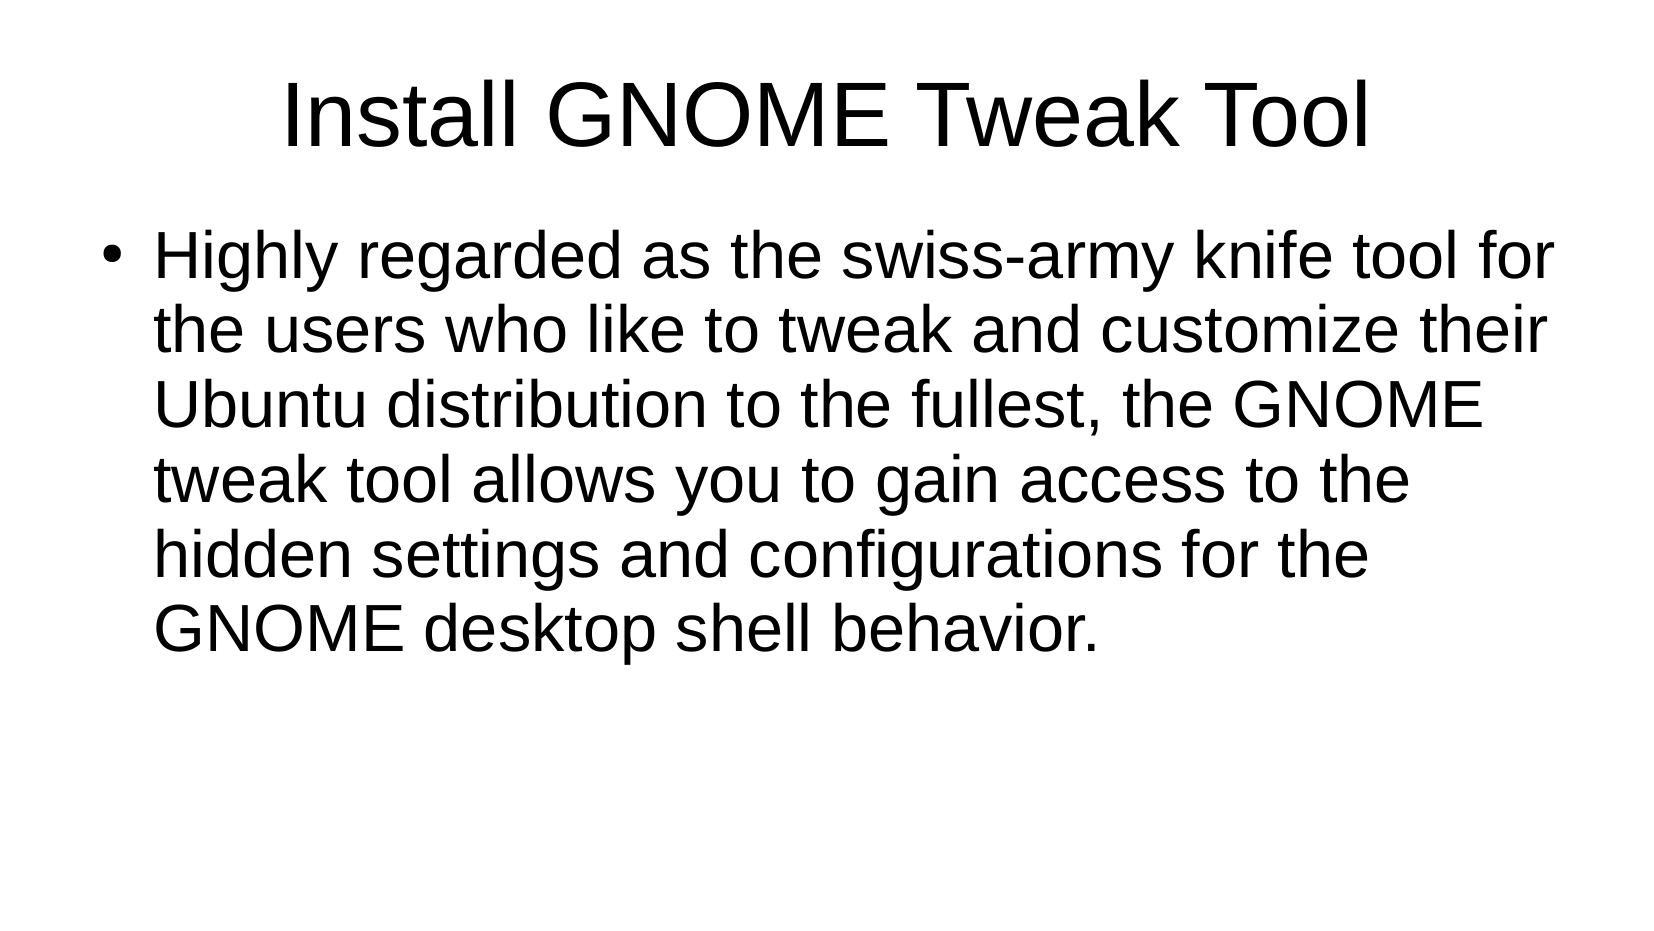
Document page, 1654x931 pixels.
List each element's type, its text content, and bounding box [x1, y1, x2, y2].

title Install GNOME Tweak Tool [82, 37, 1571, 193]
list Highly regarded as the swiss-army knife tool for the users who like to tweak and customize their Ubuntu distribution to the fullest, the GNOME tweak tool allows you to gain access to the hidden settings and configurations for the GNOME desktop shell behavior. [82, 217, 1571, 758]
